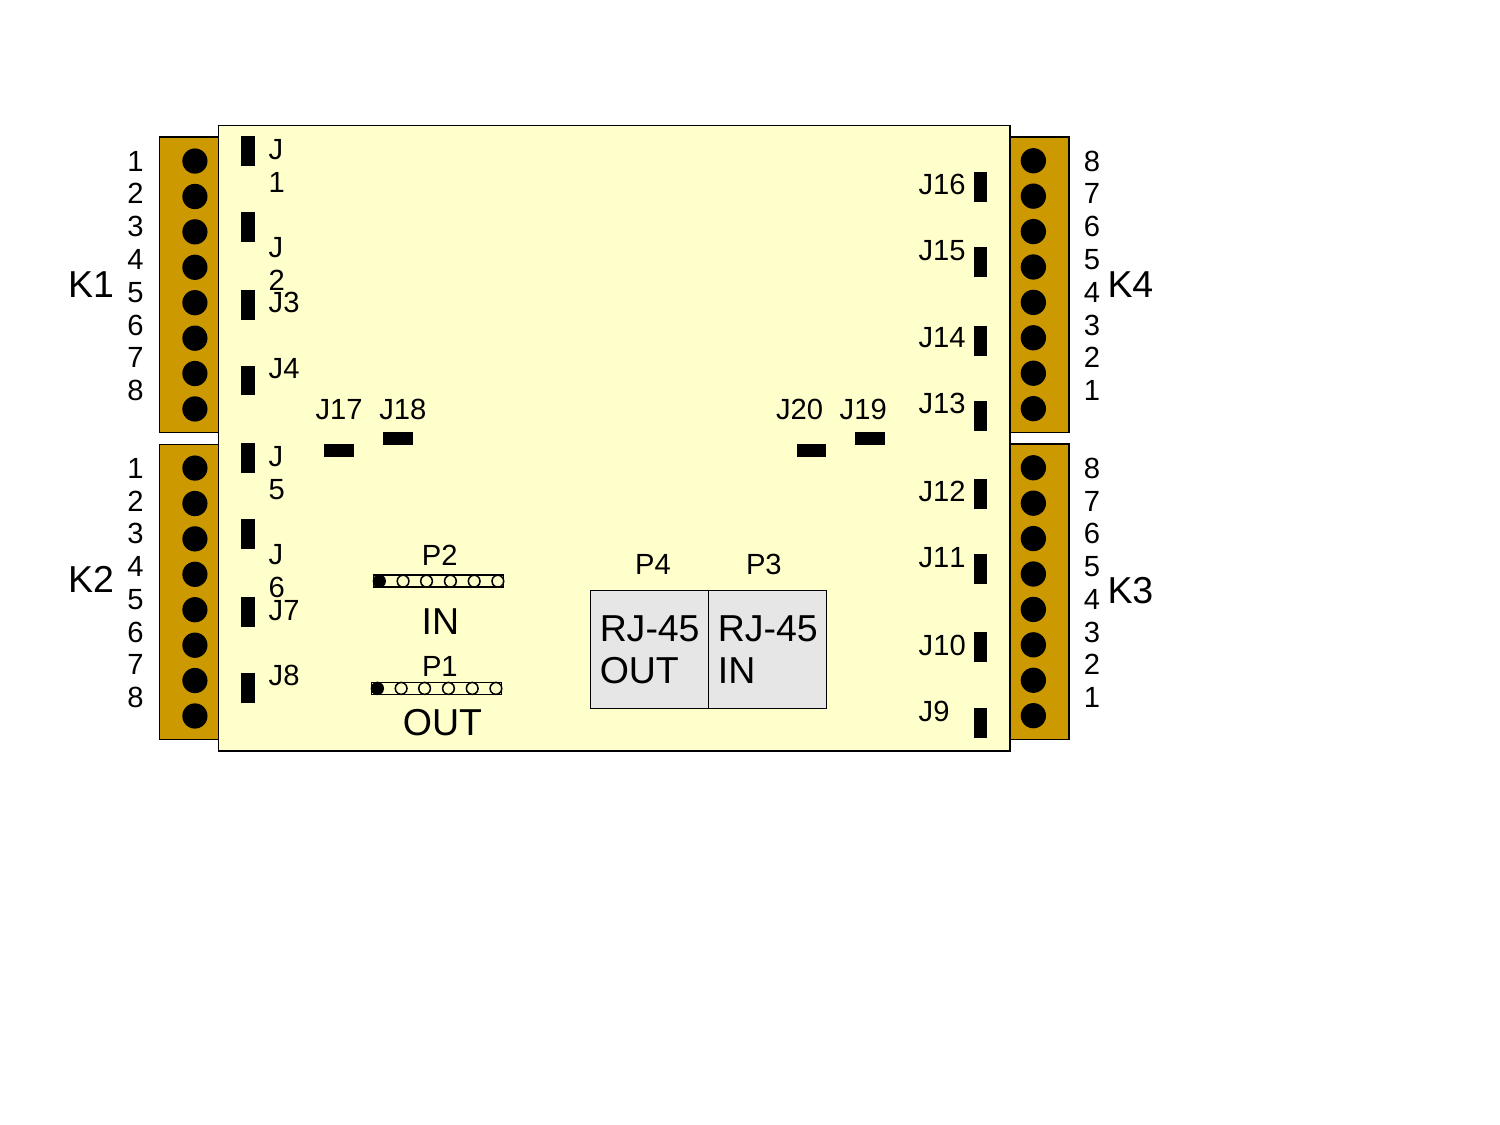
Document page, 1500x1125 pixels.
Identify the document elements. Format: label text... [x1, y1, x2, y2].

text_box K4 [1116, 255, 1169, 313]
text_box [491, 684, 500, 693]
text_box [159, 125, 1069, 752]
text_box J20 J19 [761, 385, 903, 434]
text_box RJ-45 IN [708, 590, 827, 709]
text_box J12 J11 [903, 467, 999, 614]
text_box P3 [731, 540, 797, 589]
text_box P2 [480, 576, 491, 580]
text_box J1 J2 [253, 125, 315, 278]
text_box [397, 684, 406, 693]
text_box 8 7 6 5 4 3 2 1 [1069, 137, 1116, 415]
text_box P2 [432, 576, 445, 580]
text_box J10 J9 [903, 621, 981, 768]
text_box J16 J15 [903, 160, 999, 307]
text_box J5 J6 [253, 432, 315, 586]
text_box K2 [99, 574, 112, 589]
text_box P2 [409, 576, 421, 580]
text_box [477, 683, 491, 694]
text_box K1 [53, 255, 112, 313]
text_box 8 7 6 5 4 3 2 1 [1069, 444, 1116, 722]
text_box P2 [406, 531, 491, 574]
text_box J3 J4 [253, 278, 315, 426]
text_box [372, 683, 396, 694]
text_box [469, 685, 477, 693]
text_box J17 J18 [300, 385, 442, 434]
text_box P4 [620, 540, 687, 589]
text_box 1 2 3 4 5 6 7 8 [112, 444, 159, 722]
text_box J7 J8 [253, 586, 315, 733]
text_box P1 [407, 650, 474, 691]
text_box RJ-45 OUT [590, 590, 708, 709]
text_box OUT [388, 694, 507, 752]
text_box P2 [456, 576, 469, 580]
text_box K2 [53, 550, 112, 608]
text_box 1 2 3 4 5 6 7 8 [112, 137, 159, 415]
text_box IN [406, 592, 496, 650]
text_box J14 J13 [903, 313, 1010, 461]
text_box K3 [1116, 562, 1169, 620]
